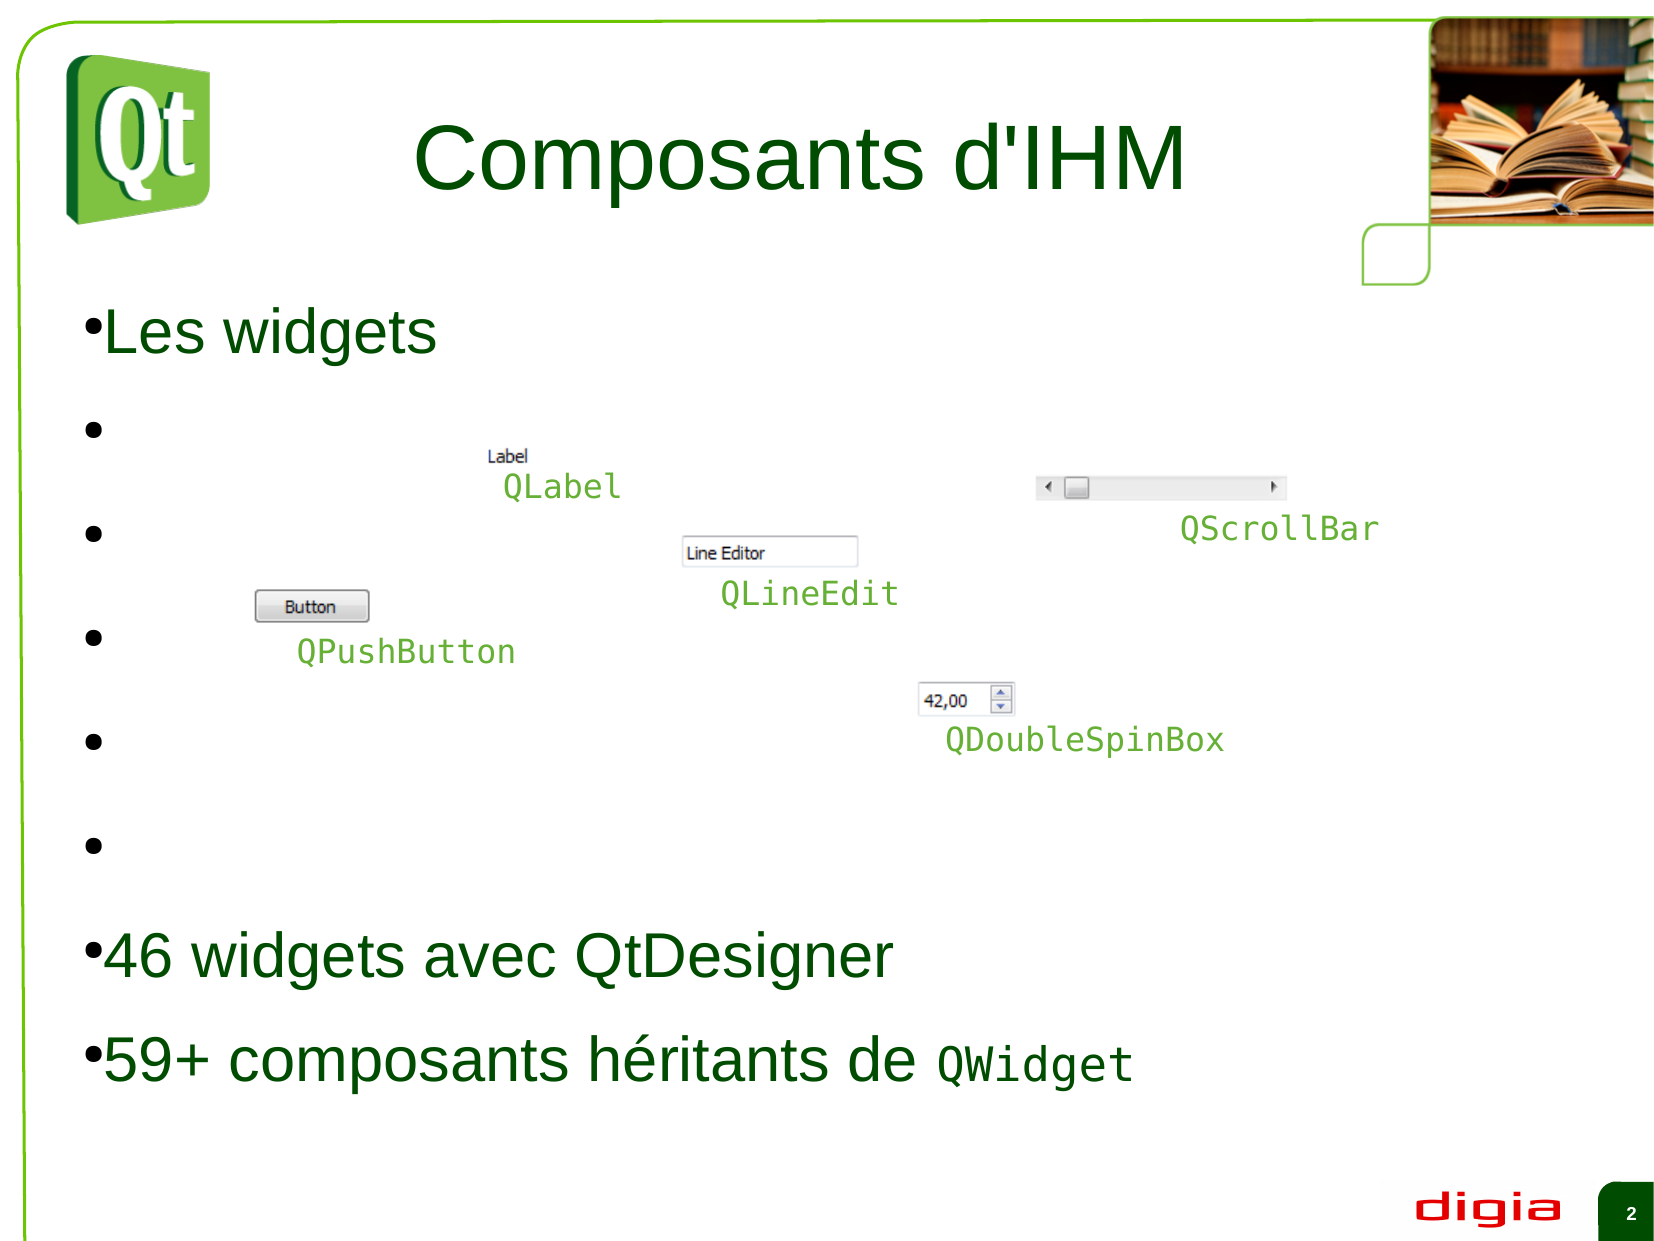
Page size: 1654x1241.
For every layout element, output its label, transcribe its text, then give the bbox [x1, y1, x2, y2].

list Les widgets 46 widgets avec QtDesigner 59+ composants héritants de QWidget [82, 290, 1571, 1096]
title Composants d'IHM [263, 49, 1338, 257]
picture [679, 531, 862, 571]
text_box QScrollBar [1164, 501, 1395, 556]
text_box QLabel [488, 460, 638, 514]
text_box QDoubleSpinBox [930, 713, 1241, 768]
picture [1338, 5, 1654, 306]
text_box QLineEdit [705, 566, 916, 621]
picture [915, 679, 1019, 720]
picture [1033, 472, 1292, 504]
text_box QPushButton [281, 625, 532, 680]
picture [252, 585, 373, 626]
picture [486, 442, 532, 468]
